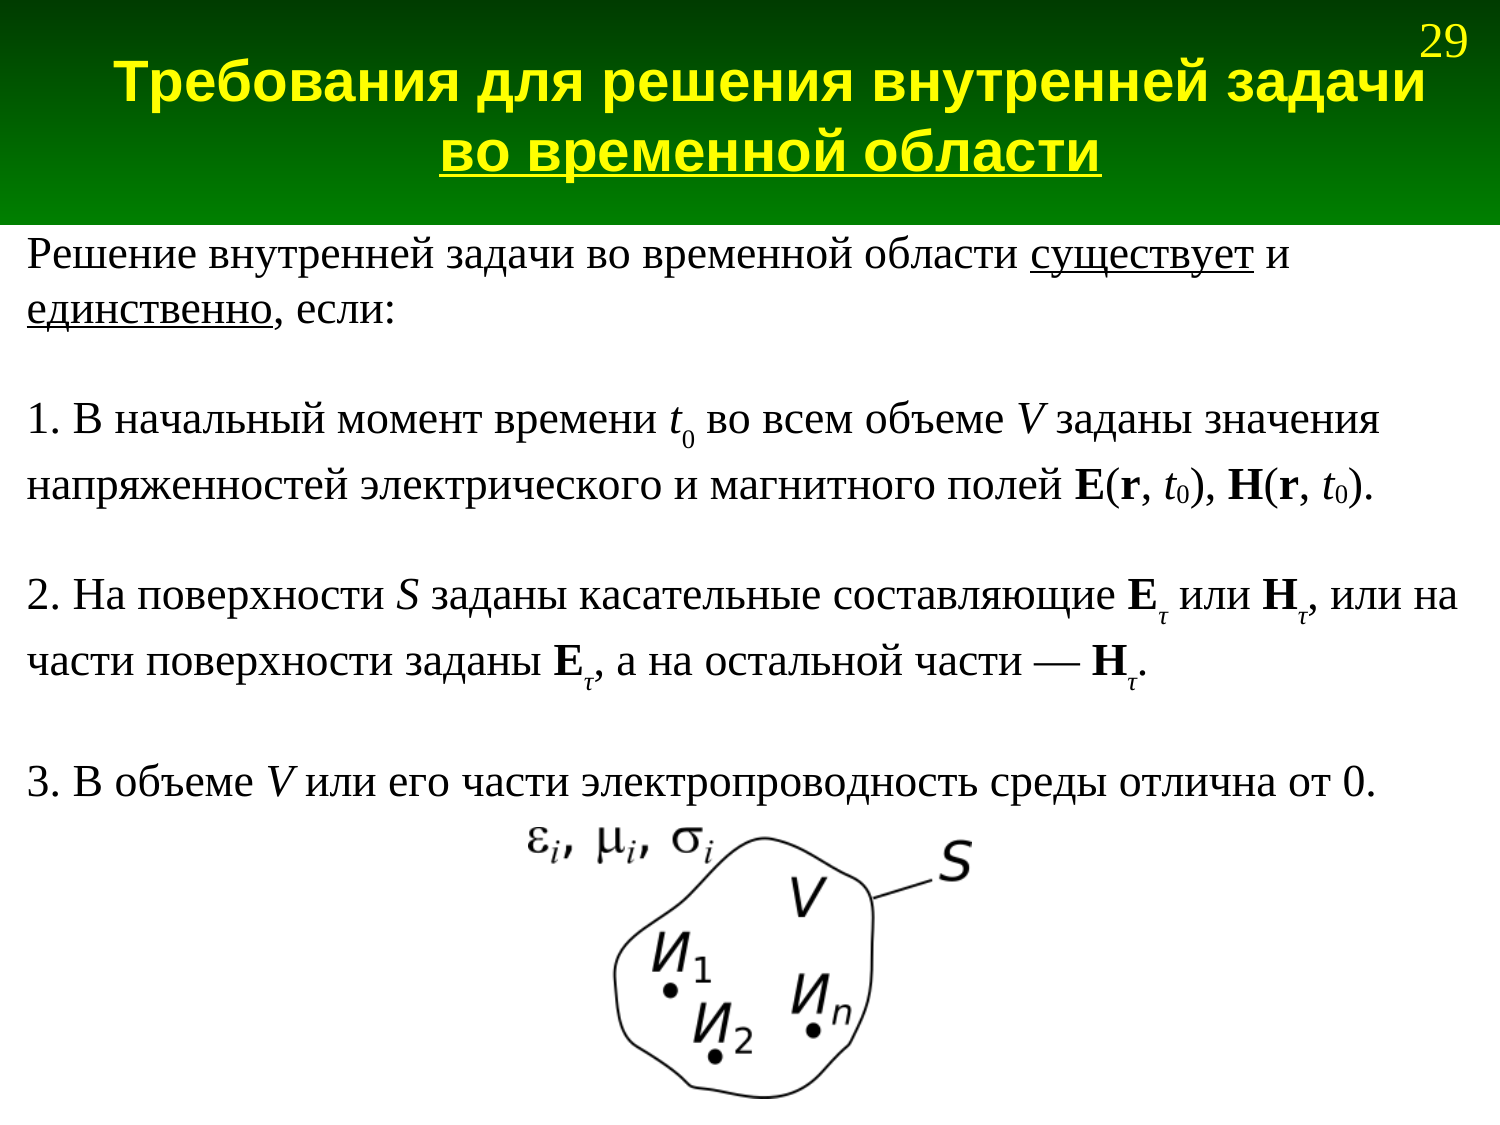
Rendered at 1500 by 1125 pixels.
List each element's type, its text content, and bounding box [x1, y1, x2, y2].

title Требования для решения внутренней задачи во временной области [88, 18, 1453, 207]
text_box Решение внутренней задачи во временной области существует и единственно, если: 1. В начальный момент времени t0 во всем объеме V заданы значения напряженностей электрического и магнитного полей E(r, t0), H(r, t0). 2. На поверхности S заданы касательные составляющие Eτ или Hτ, или на части поверхности заданы Eτ, а на остальной части — Hτ. 3. В объеме V или его части электропроводность среды отлична от 0. [11, 215, 1477, 814]
picture [528, 827, 972, 1099]
